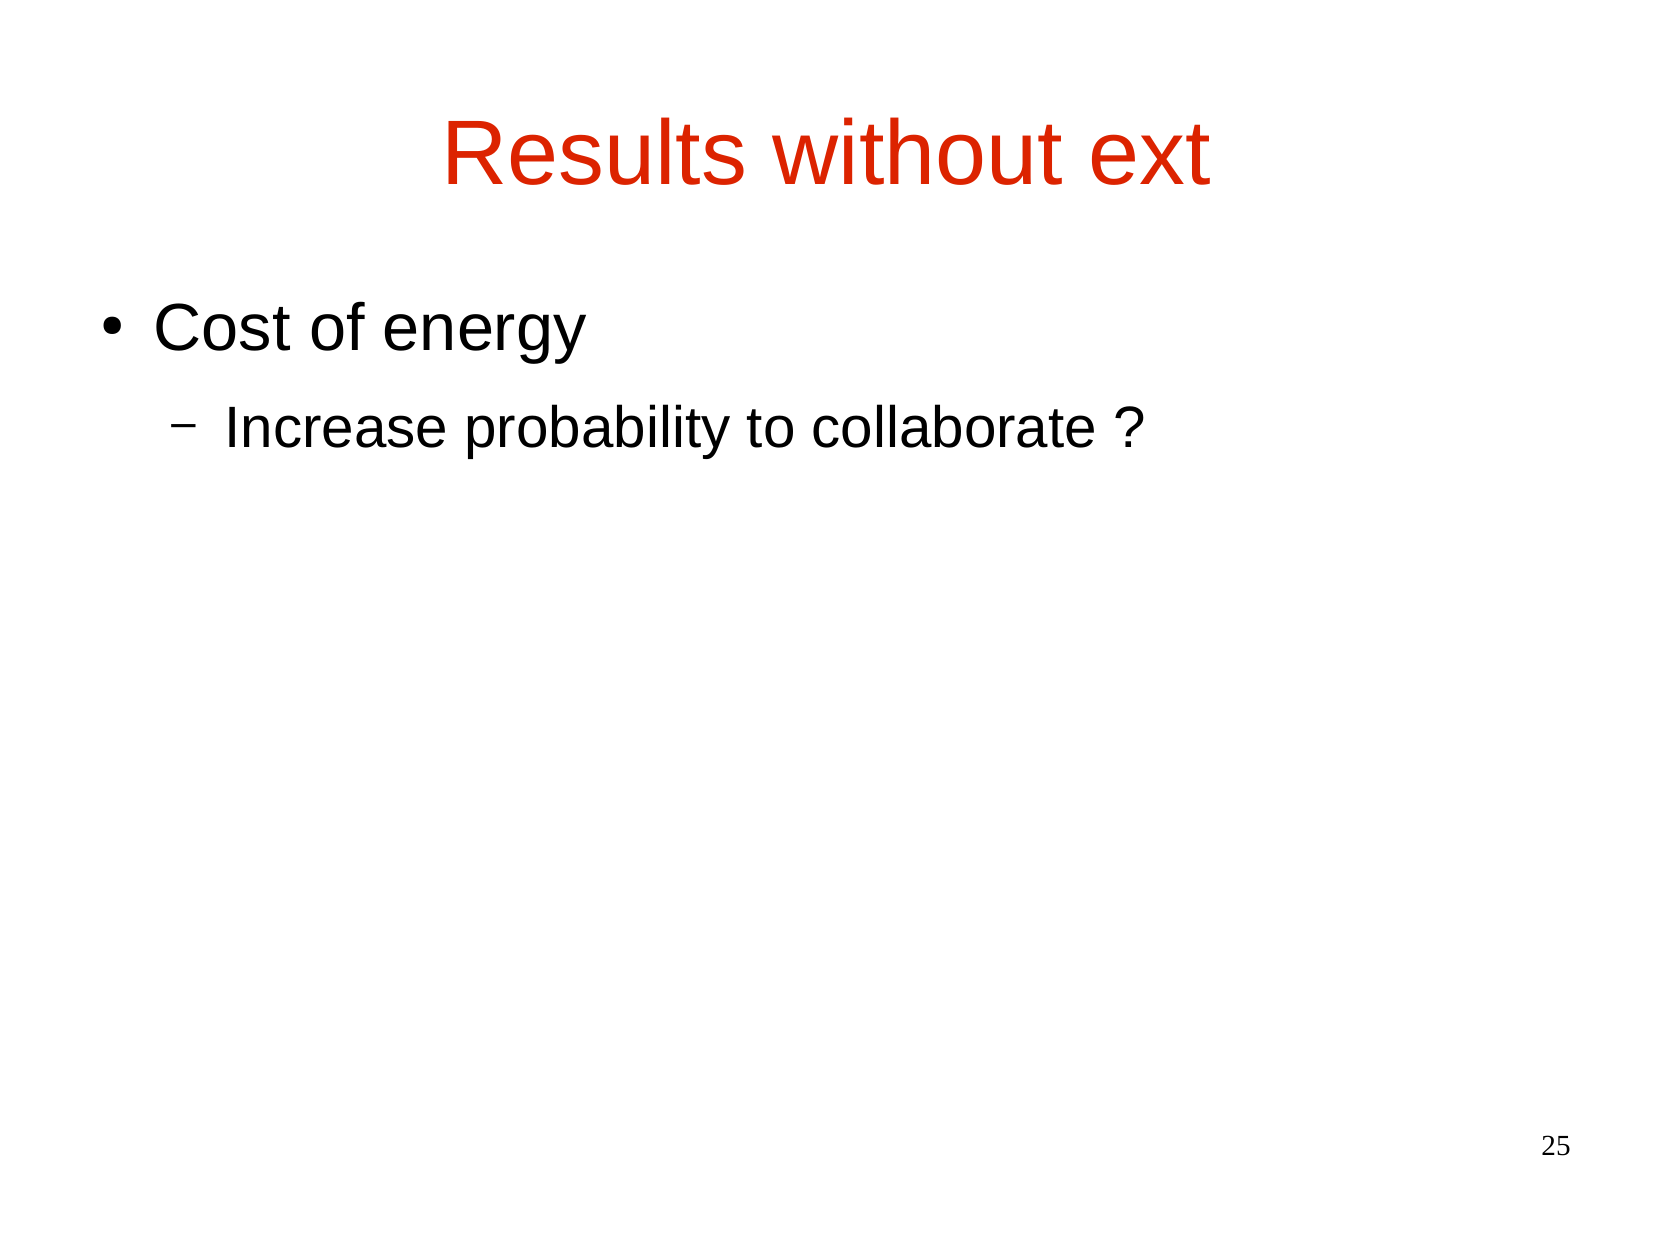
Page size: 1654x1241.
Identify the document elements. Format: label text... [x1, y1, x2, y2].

title Results without ext [82, 49, 1571, 257]
list Cost of energy Increase probability to collaborate ? [82, 290, 1538, 1010]
